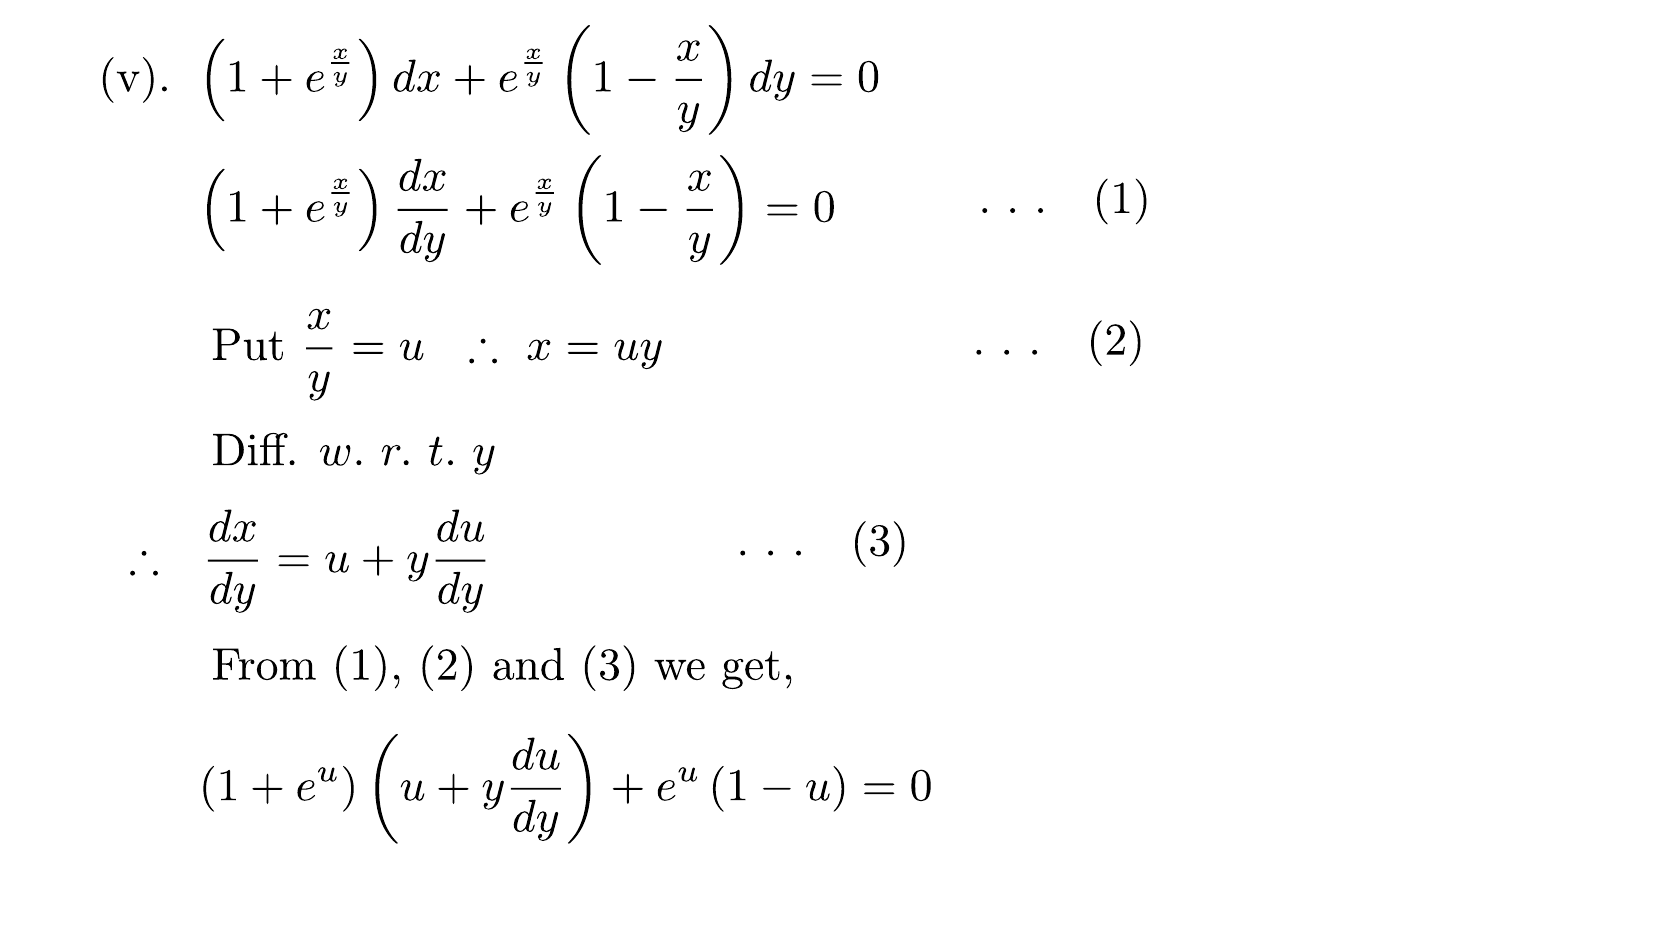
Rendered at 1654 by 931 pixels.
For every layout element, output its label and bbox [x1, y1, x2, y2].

text_box [980, 178, 1147, 225]
text_box [974, 320, 1141, 367]
text_box [738, 521, 905, 567]
text_box [213, 645, 792, 692]
subtitle [47, 28, 1623, 896]
text_box [201, 155, 834, 265]
text_box [213, 432, 495, 475]
text_box [201, 733, 931, 844]
text_box [130, 509, 486, 613]
text_box [212, 308, 662, 401]
text_box [100, 25, 879, 135]
